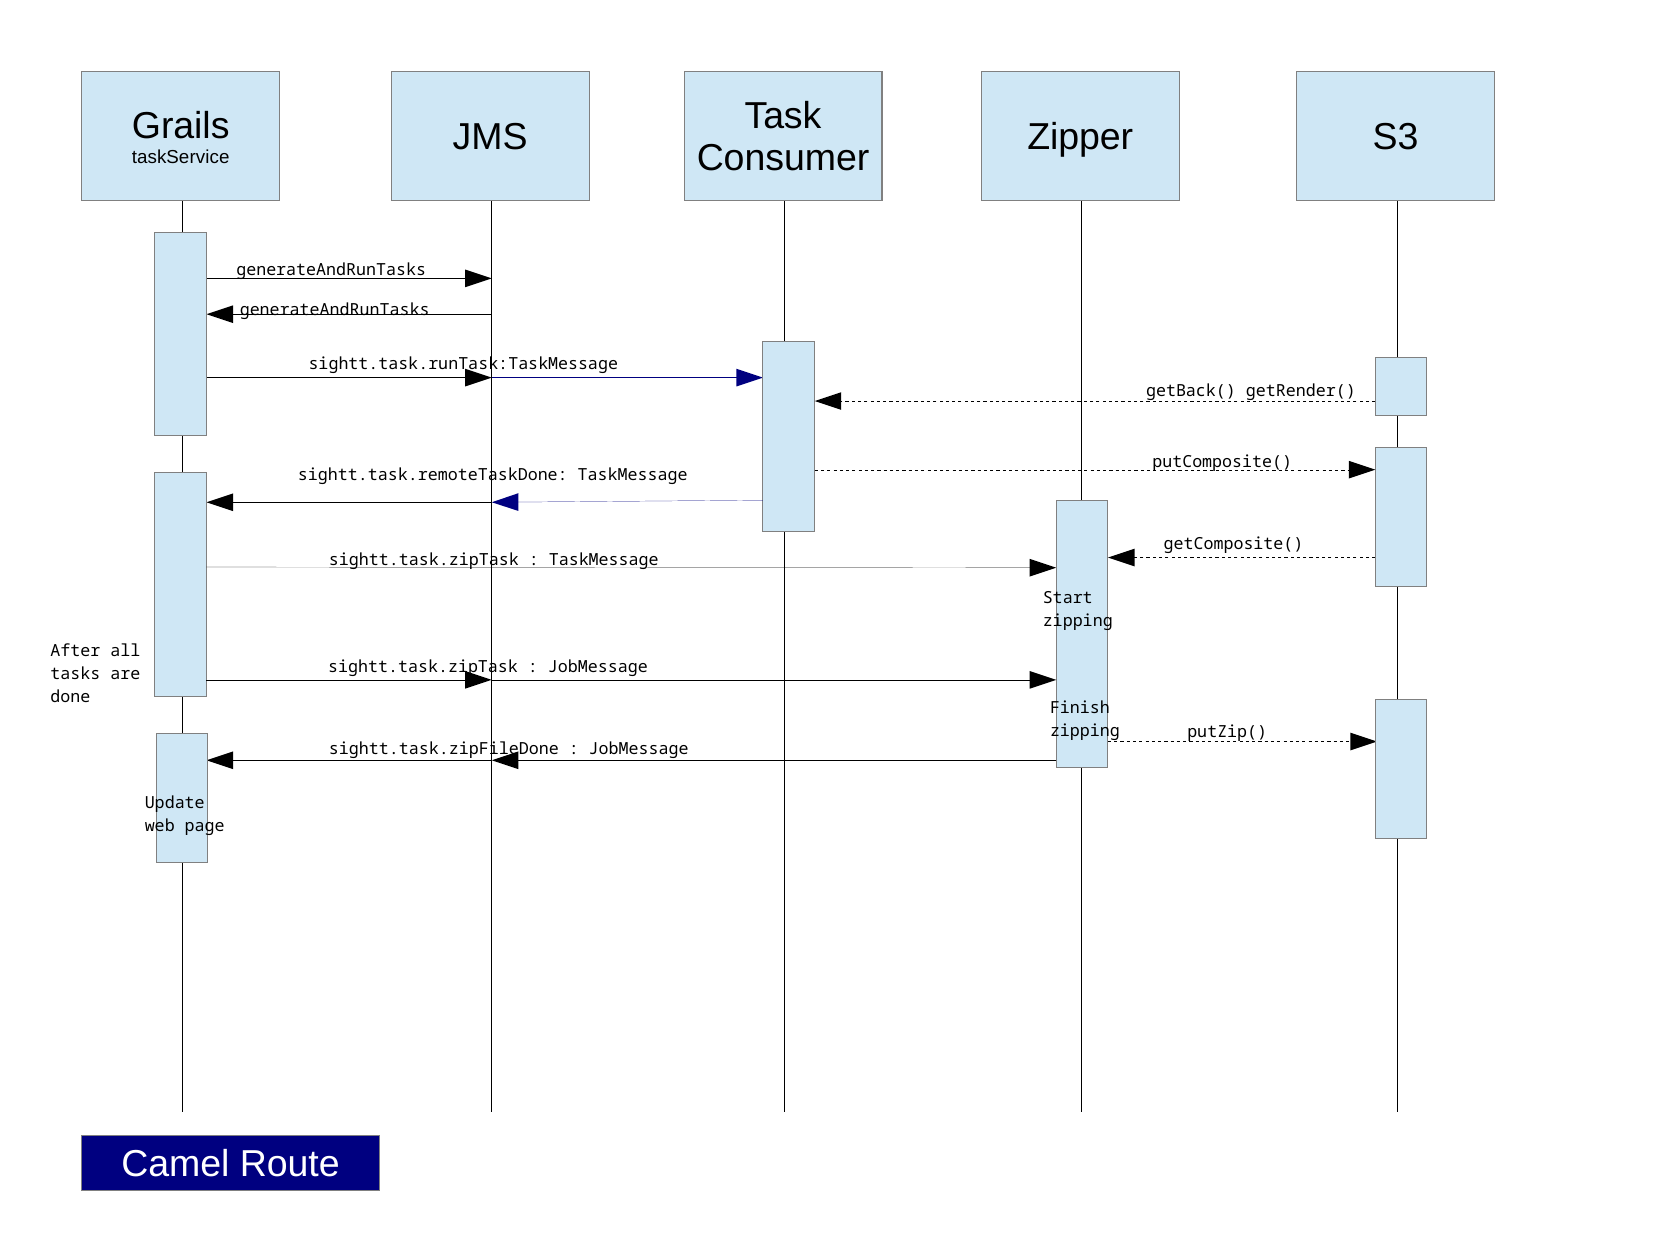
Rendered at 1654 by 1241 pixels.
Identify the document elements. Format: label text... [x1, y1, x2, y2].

text_box putComposite() [1137, 442, 1342, 482]
text_box Zipper [981, 71, 1180, 201]
text_box [1375, 357, 1427, 416]
text_box S3 [1296, 71, 1495, 201]
text_box Camel Route [81, 1135, 380, 1191]
text_box [1056, 500, 1108, 577]
text_box Grails taskService [81, 71, 280, 201]
text_box sightt.task.zipFileDone : JobMessage [314, 728, 761, 769]
text_box Update web page [130, 782, 241, 838]
text_box [1056, 633, 1108, 687]
text_box sightt.task.runTask:TaskMessage [476, 378, 686, 384]
text_box [156, 733, 208, 782]
text_box [762, 341, 815, 532]
text_box [154, 232, 207, 436]
text_box [1375, 447, 1427, 587]
text_box Start zipping [1028, 577, 1175, 633]
text_box sightt.task.runTask:TaskMessage [293, 344, 686, 377]
text_box generateAndRunTasks [224, 289, 446, 329]
text_box getBack() getRender() [1131, 370, 1376, 410]
text_box JMS [391, 71, 590, 201]
text_box getComposite() [1148, 524, 1354, 564]
text_box Task Consumer [684, 71, 882, 201]
text_box [156, 838, 208, 863]
text_box [154, 472, 207, 697]
text_box [1375, 699, 1427, 839]
text_box After all tasks are done [35, 630, 183, 705]
text_box sightt.task.zipTask : TaskMessage [314, 539, 680, 580]
text_box generateAndRunTasks [221, 250, 450, 290]
text_box Finish zipping [1035, 687, 1182, 743]
text_box sightt.task.runTask:TaskMessage [293, 378, 465, 384]
text_box [1056, 743, 1108, 768]
text_box sightt.task.zipTask : JobMessage [313, 646, 737, 686]
text_box putZip() [1172, 711, 1301, 751]
text_box sightt.task.remoteTaskDone: TaskMessage [283, 455, 769, 495]
